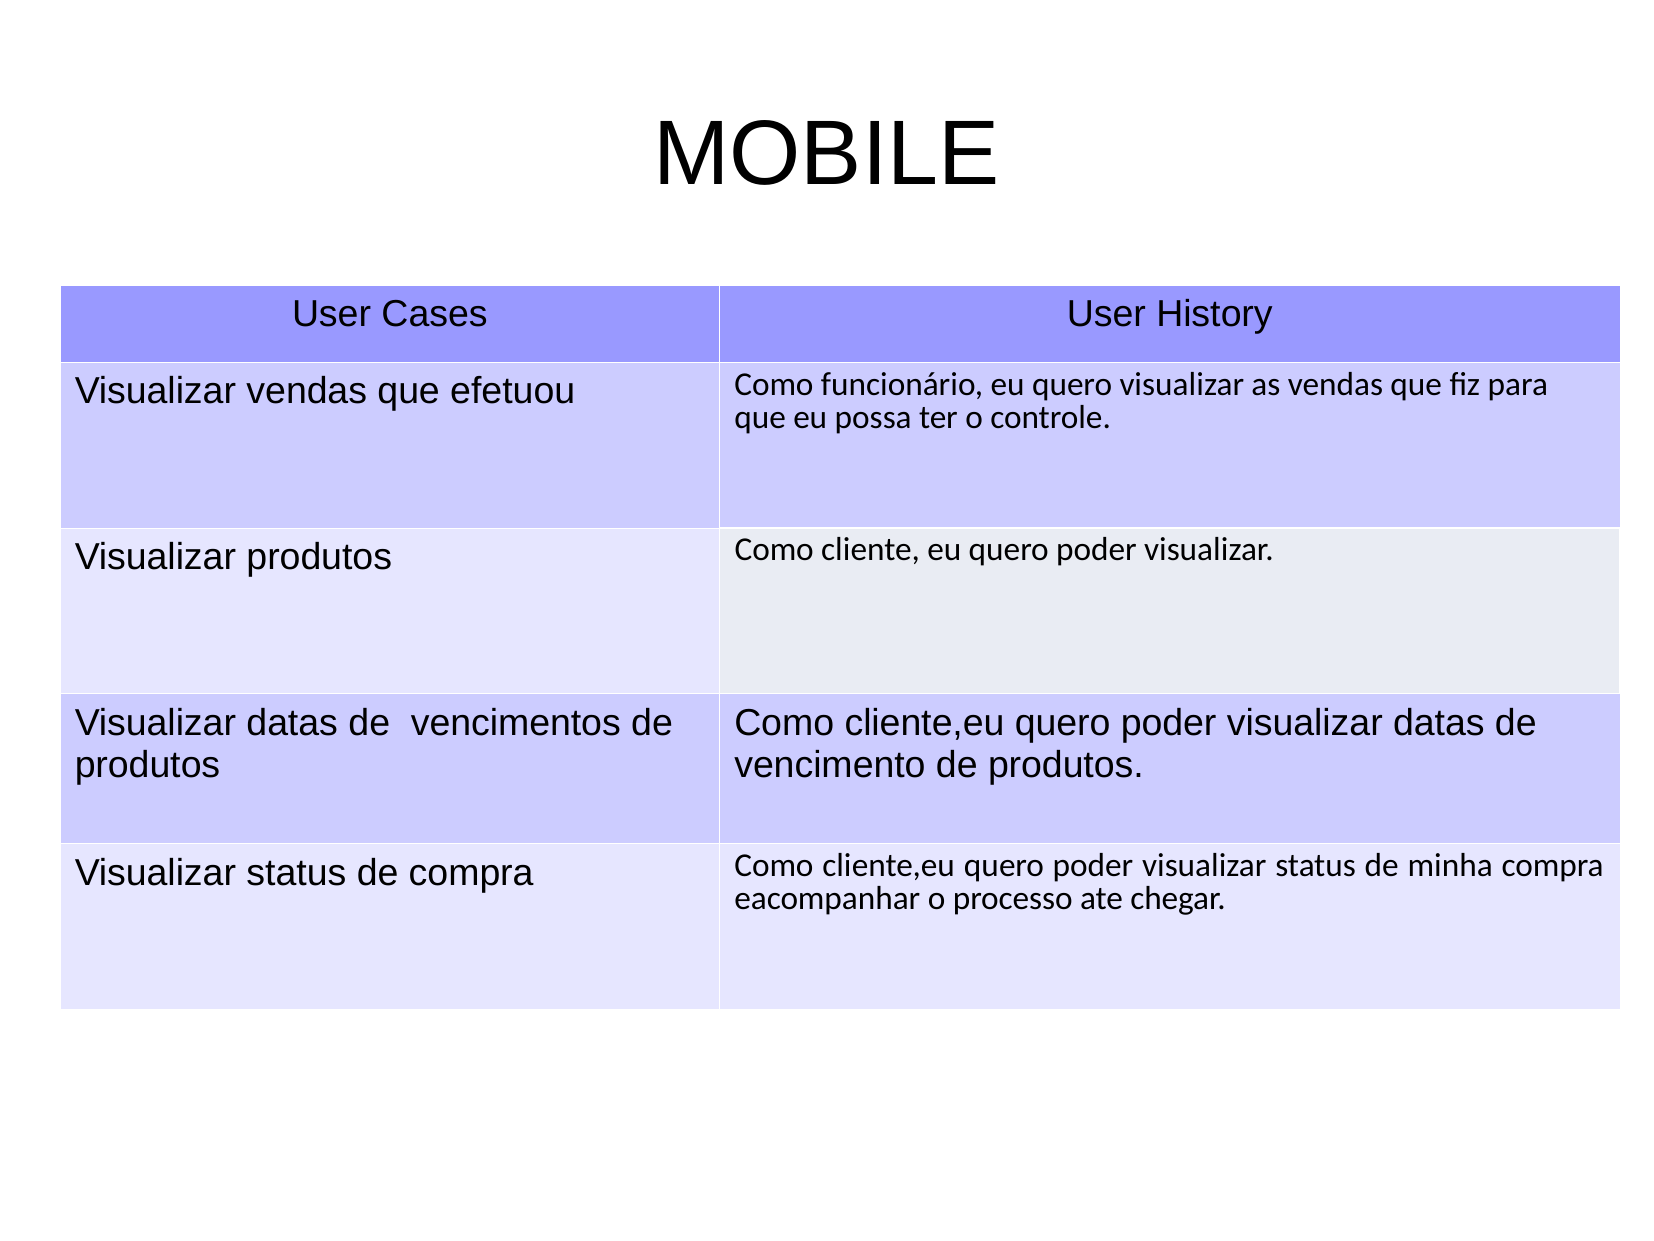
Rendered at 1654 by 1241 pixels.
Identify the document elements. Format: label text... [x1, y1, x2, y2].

table_header User Cases [61, 286, 719, 362]
table_cell Como cliente,eu quero poder visualizar status de minha compra eacompanhar o processo ate chegar. [720, 844, 1620, 1009]
table_cell Visualizar produtos [61, 529, 719, 693]
title MOBILE [82, 49, 1571, 257]
table_cell Visualizar status de compra [61, 844, 719, 1009]
table_cell Como funcionário, eu quero visualizar as vendas que fiz para que eu possa ter o controle. [720, 363, 1620, 527]
table_cell Visualizar vendas que efetuou [61, 363, 719, 528]
table_header User History [720, 286, 1620, 362]
table_cell Como cliente, eu quero poder visualizar. [720, 529, 1619, 693]
table_cell Visualizar datas de vencimentos de produtos [61, 694, 719, 843]
table_cell Como cliente,eu quero poder visualizar datas de vencimento de produtos. [720, 694, 1620, 843]
